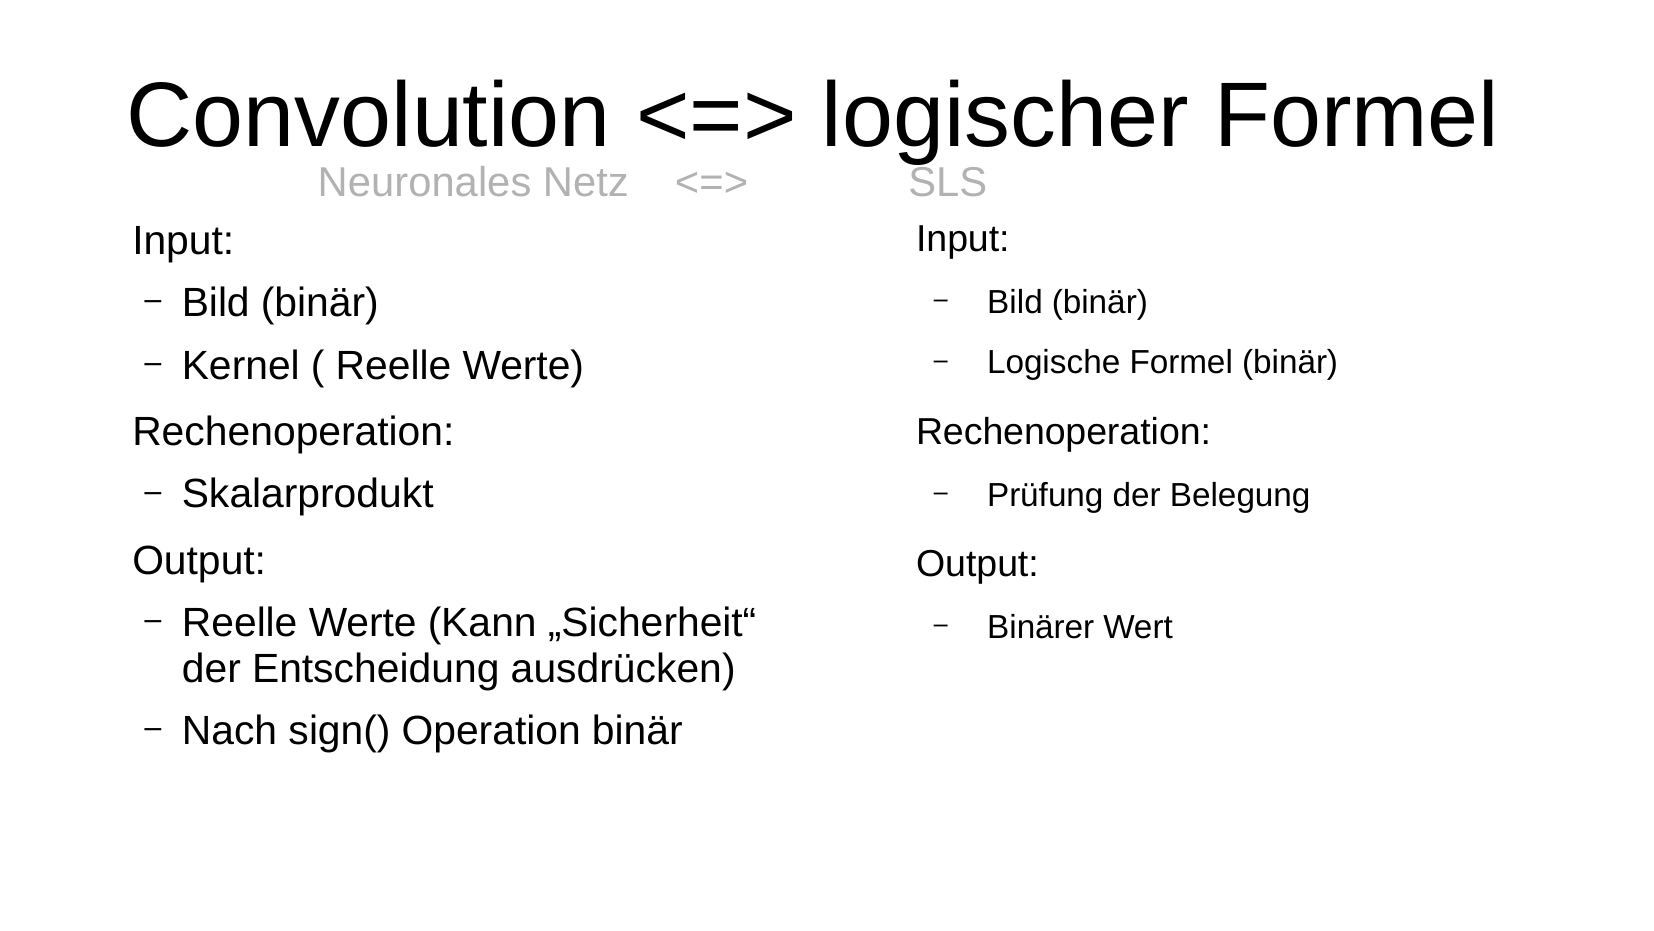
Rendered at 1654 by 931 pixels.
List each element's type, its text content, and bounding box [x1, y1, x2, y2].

title Convolution <=> logischer Formel [82, 37, 1571, 193]
list Input: Bild (binär) Logische Formel (binär) Rechenoperation: Prüfung der Belegung Output: Binärer Wert [845, 217, 1572, 758]
text_box Neuronales Netz <=> SLS [106, 151, 1512, 213]
list Input: Bild (binär) Kernel ( Reelle Werte) Rechenoperation: Skalarprodukt Output: Reelle Werte (Kann „Sicherheit“ der Entscheidung ausdrücken) Nach sign() Operation binär [82, 217, 809, 758]
